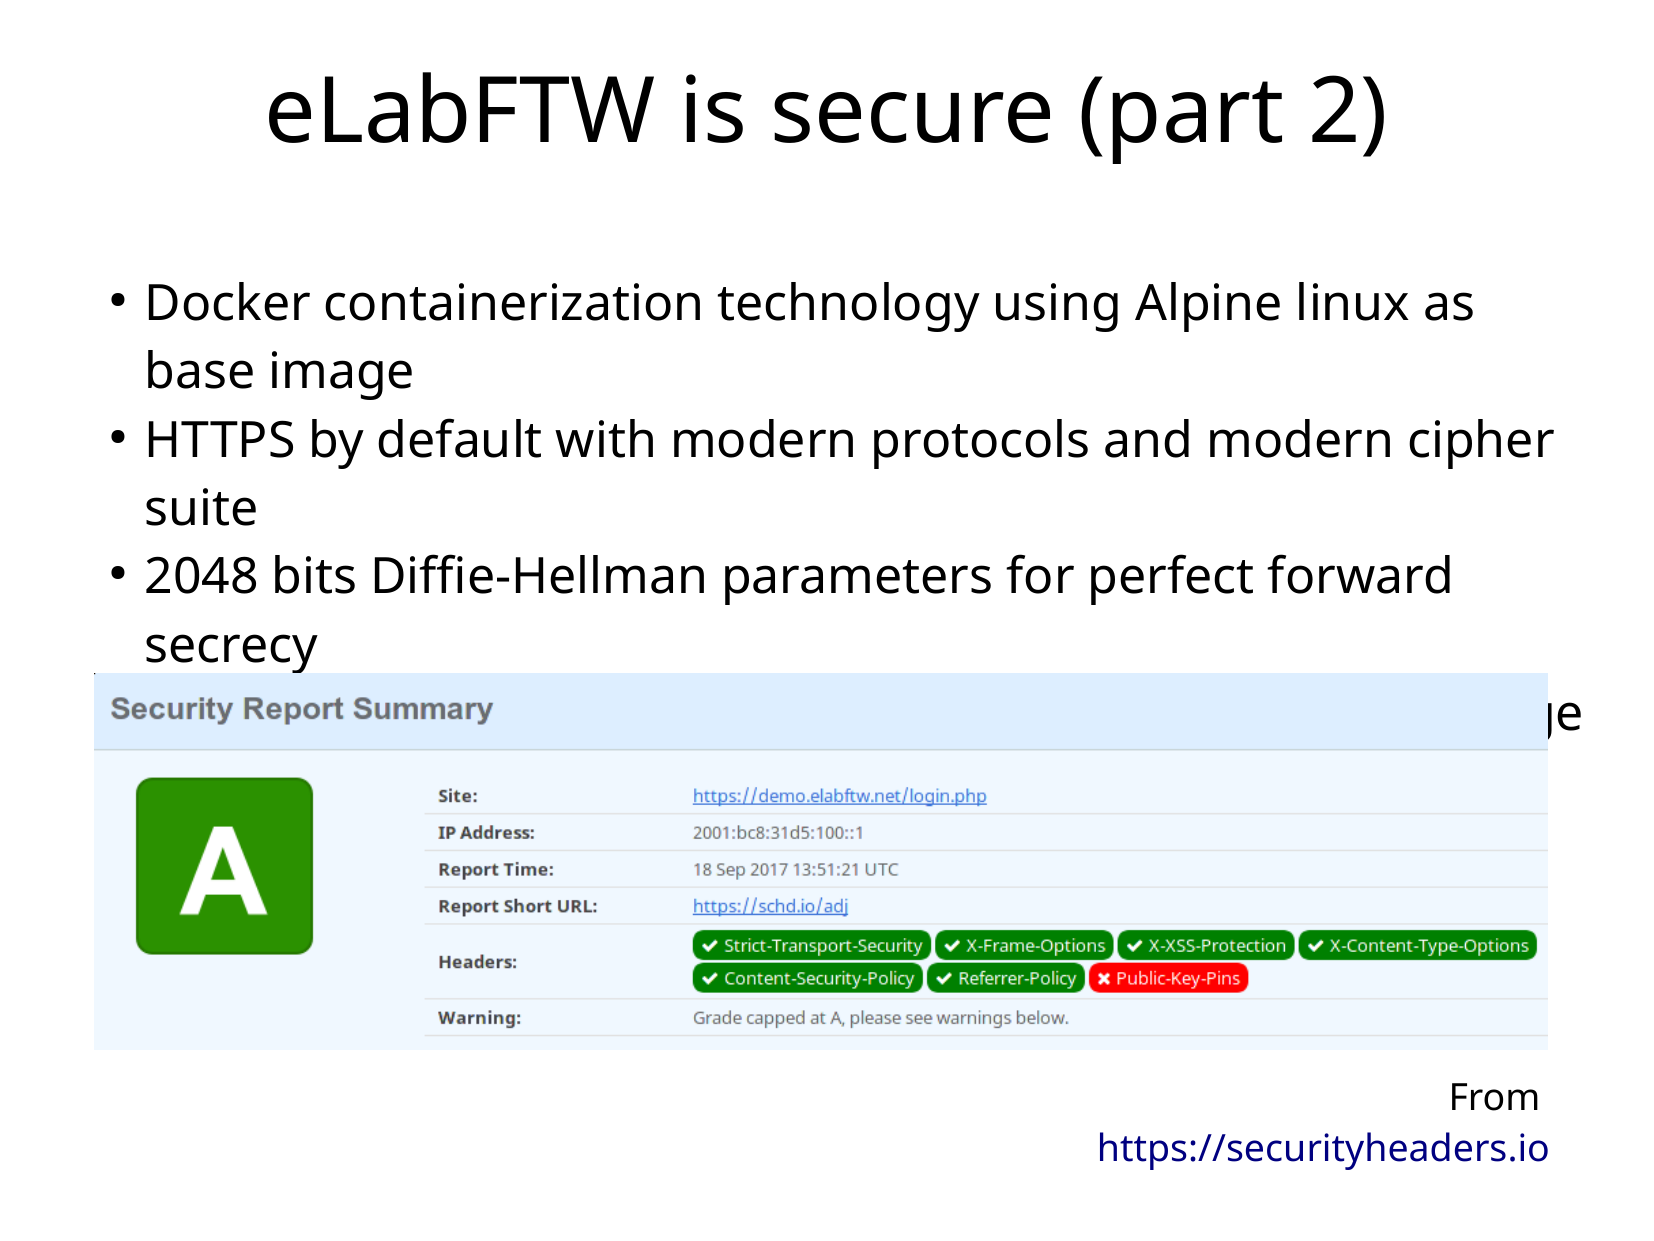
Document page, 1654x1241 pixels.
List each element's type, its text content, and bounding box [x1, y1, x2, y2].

picture [94, 673, 1548, 1051]
text_box Docker containerization technology using Alpine linux as base image HTTPS by default with modern protocols and modern cipher suite 2048 bits Diffie-Hellman parameters for perfect forward secrecy Installed on your server inside your network: no data leakage Secure headers (see scan below) [94, 259, 1607, 665]
title eLabFTW is secure (part 2) [82, 49, 1571, 166]
text_box From https://securityheaders.io [1009, 1062, 1565, 1123]
